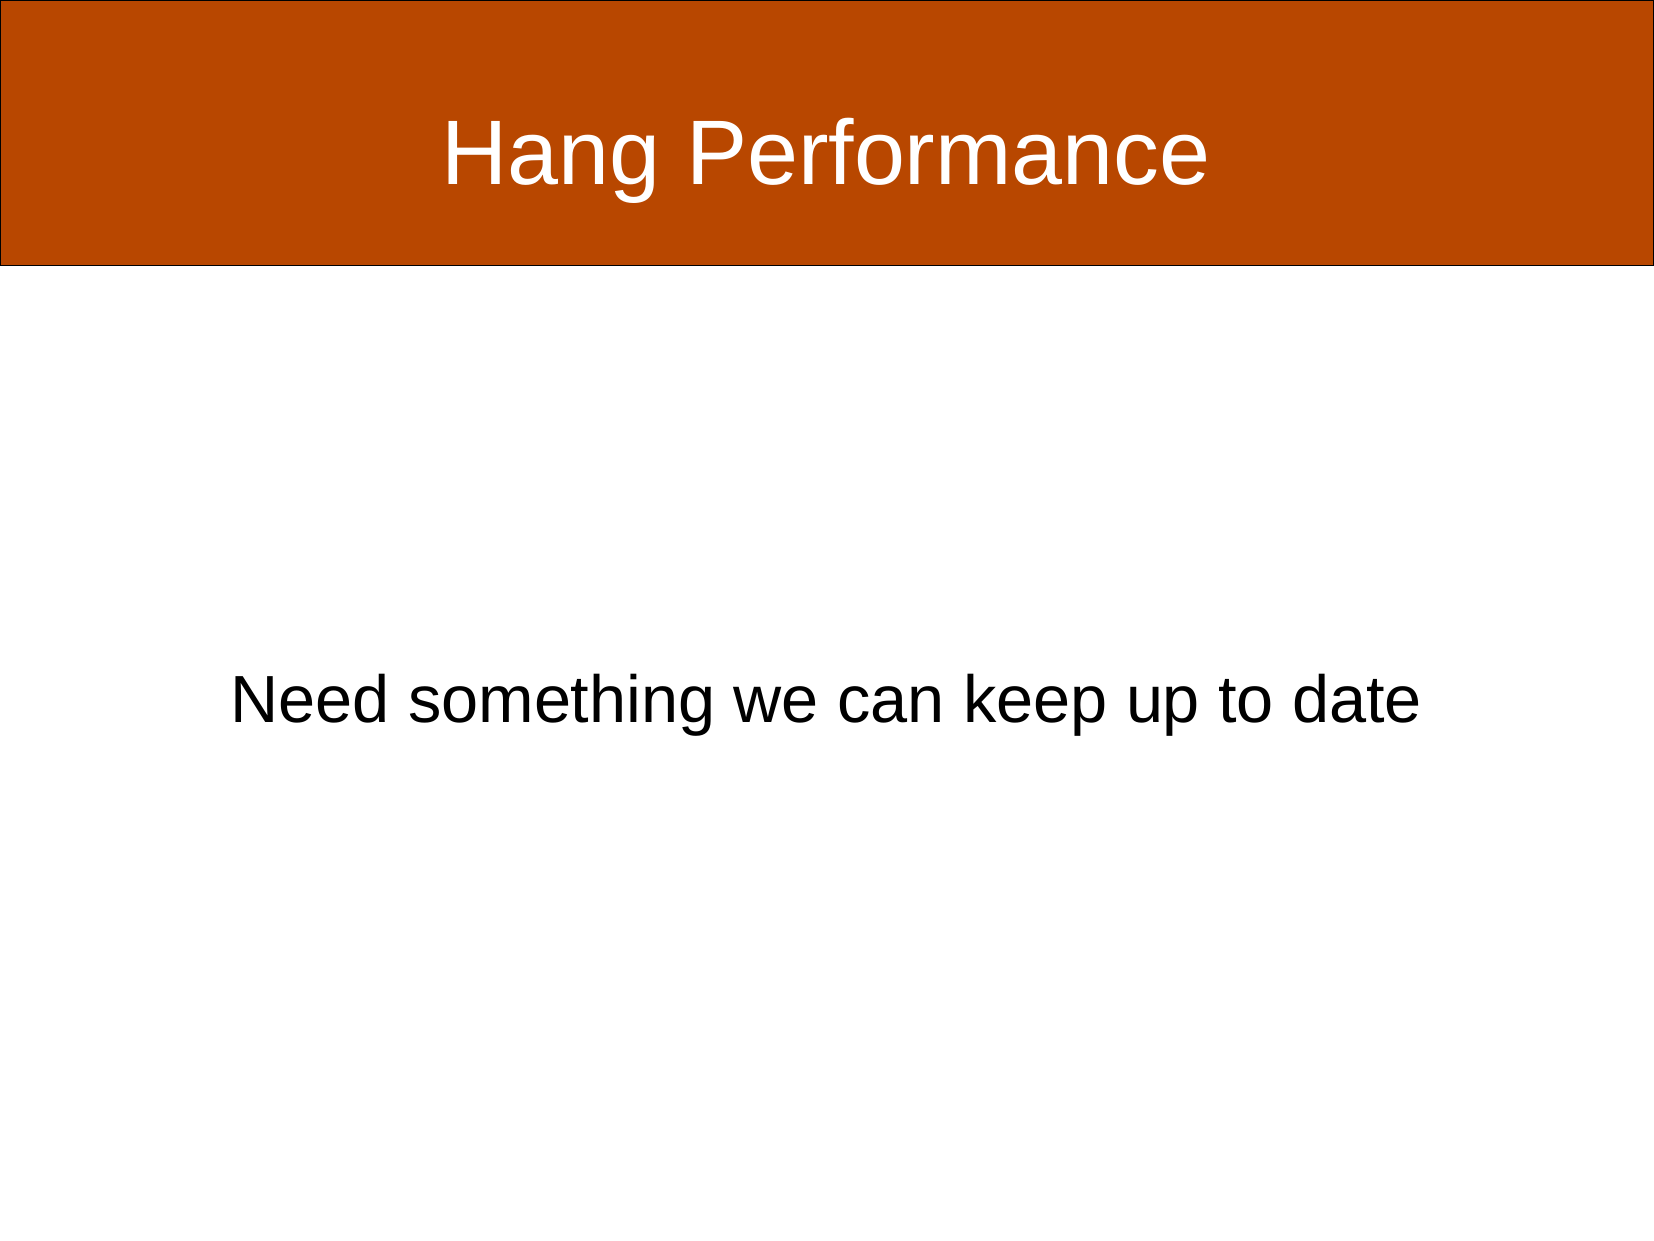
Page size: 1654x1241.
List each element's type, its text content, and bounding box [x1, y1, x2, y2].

subtitle Need something we can keep up to date [82, 297, 1571, 1102]
title Hang Performance [82, 56, 1571, 250]
